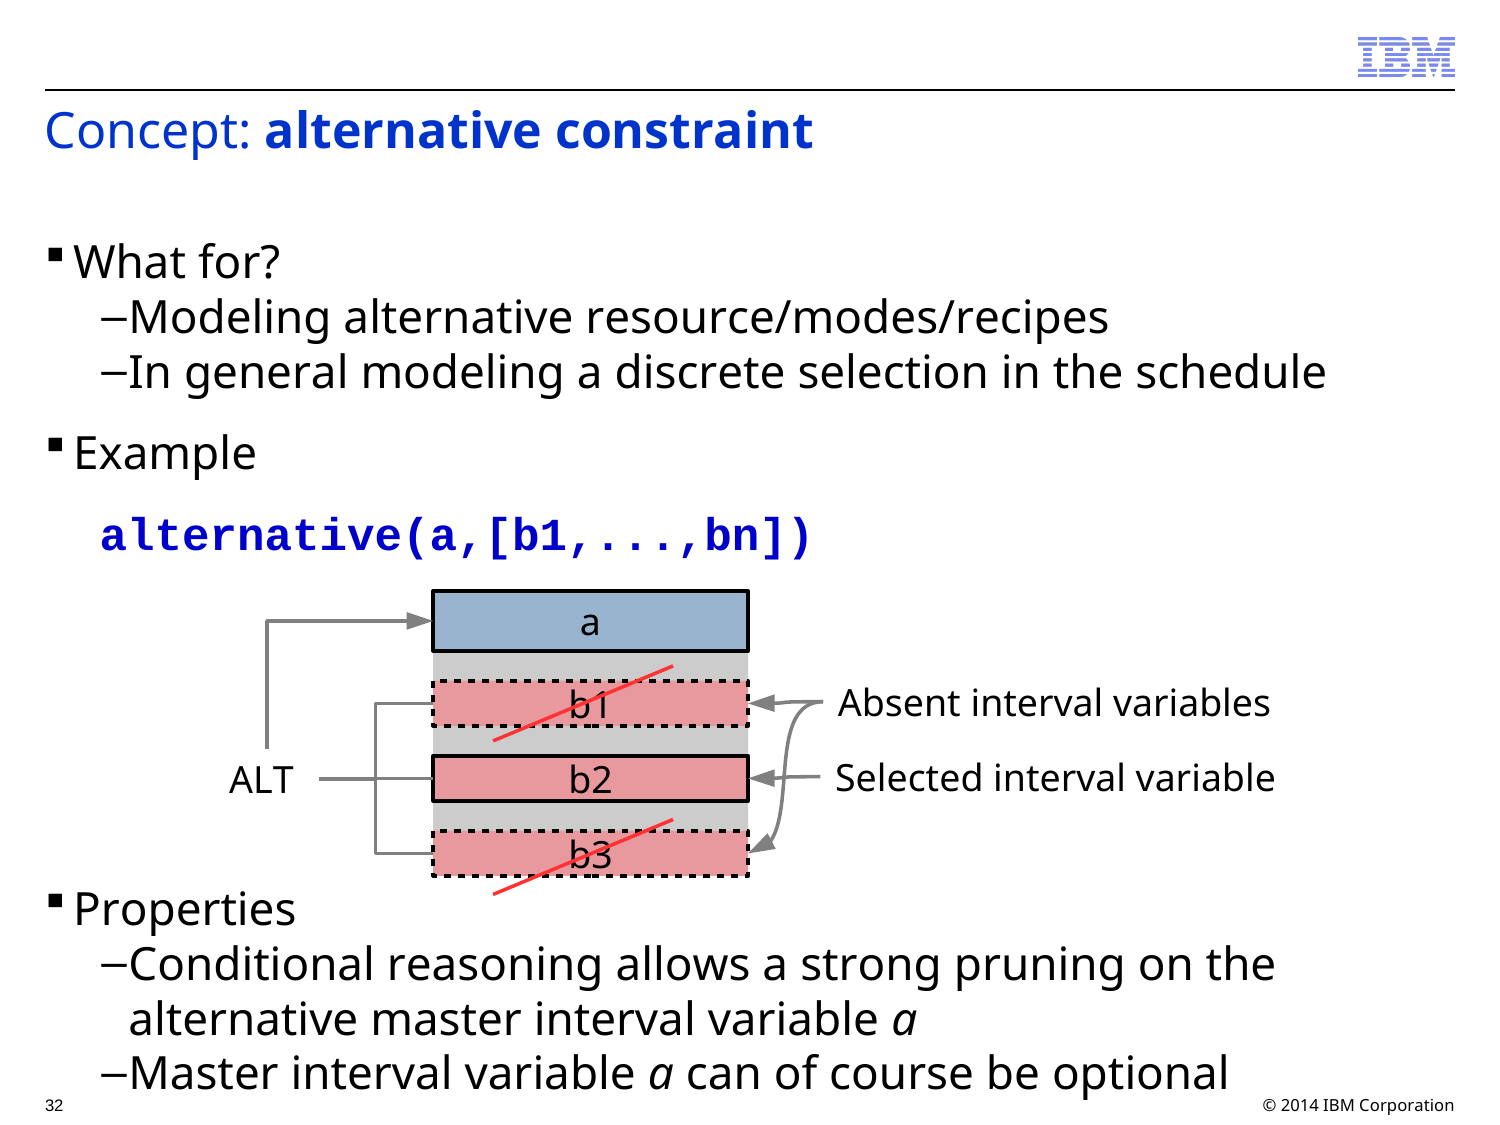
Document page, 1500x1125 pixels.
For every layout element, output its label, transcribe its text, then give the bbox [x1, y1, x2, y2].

text_box Absent interval variables [823, 671, 1261, 732]
text_box [433, 651, 749, 680]
list What for? Modeling alternative resource/modes/recipes In general modeling a discrete selection in the schedule Example alternative(a,[b1,...,bn]) Properties Conditional reasoning allows a strong pruning on the alternative master interval variable a Master interval variable a can of course be optional [29, 224, 1426, 1107]
text_box b3 [574, 850, 585, 858]
text_box b1 [433, 680, 632, 726]
text_box b3 [545, 830, 749, 876]
text_box b1 [575, 705, 586, 716]
picture [1358, 37, 1455, 77]
title Concept: alternative constraint [29, 97, 1500, 203]
text_box b3 [576, 859, 585, 866]
text_box b3 [433, 830, 640, 876]
text_box Selected interval variable [820, 746, 1268, 807]
text_box b2 [433, 755, 749, 801]
text_box b1 [536, 680, 749, 726]
text_box a [433, 590, 749, 651]
text_box ALT [214, 749, 320, 810]
